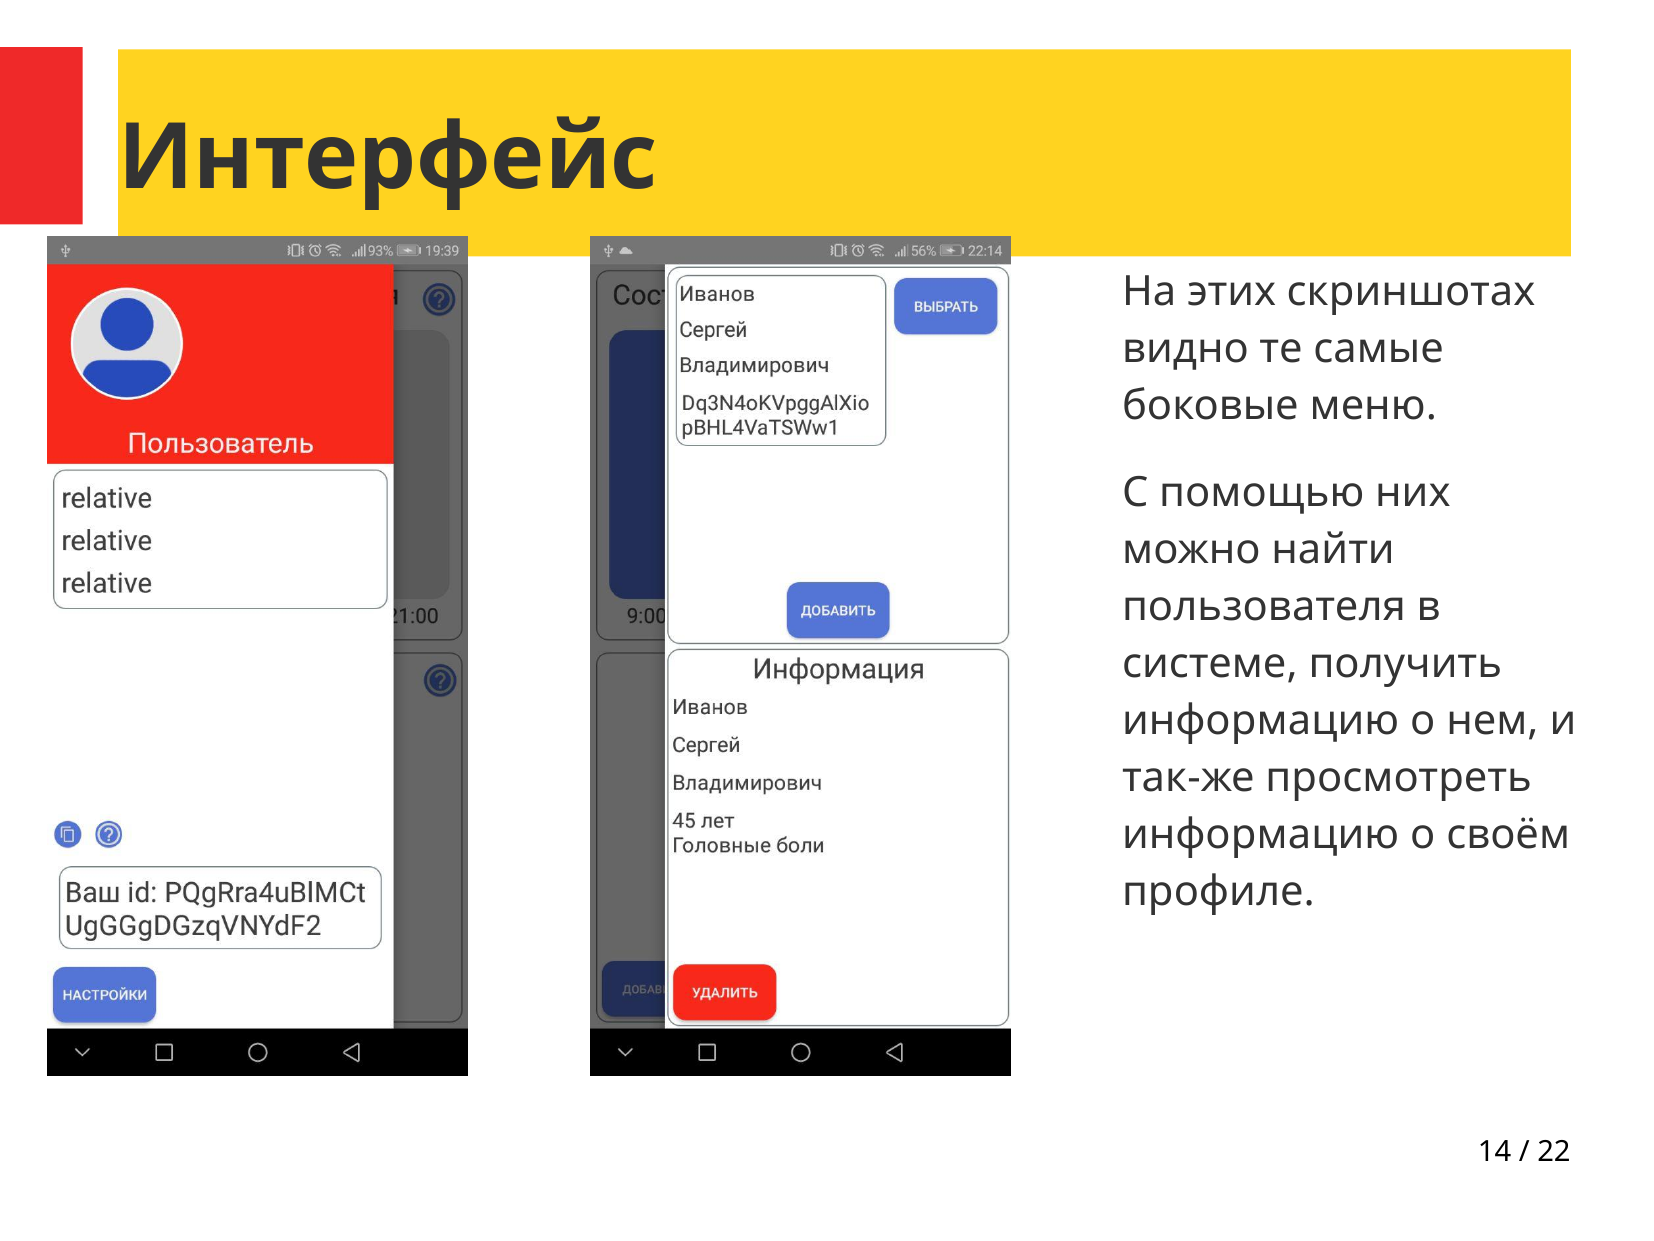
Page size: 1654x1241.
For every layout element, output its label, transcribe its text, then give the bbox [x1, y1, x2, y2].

picture [590, 236, 1011, 1076]
list На этих скриншотах видно те самые боковые меню. С помощью них можно найти пользователя в системе, получить информацию о нем, и так-же просмотреть информацию о своём профиле. [1051, 261, 1595, 981]
picture [47, 236, 468, 1076]
title Интерфейс [118, 49, 1571, 257]
